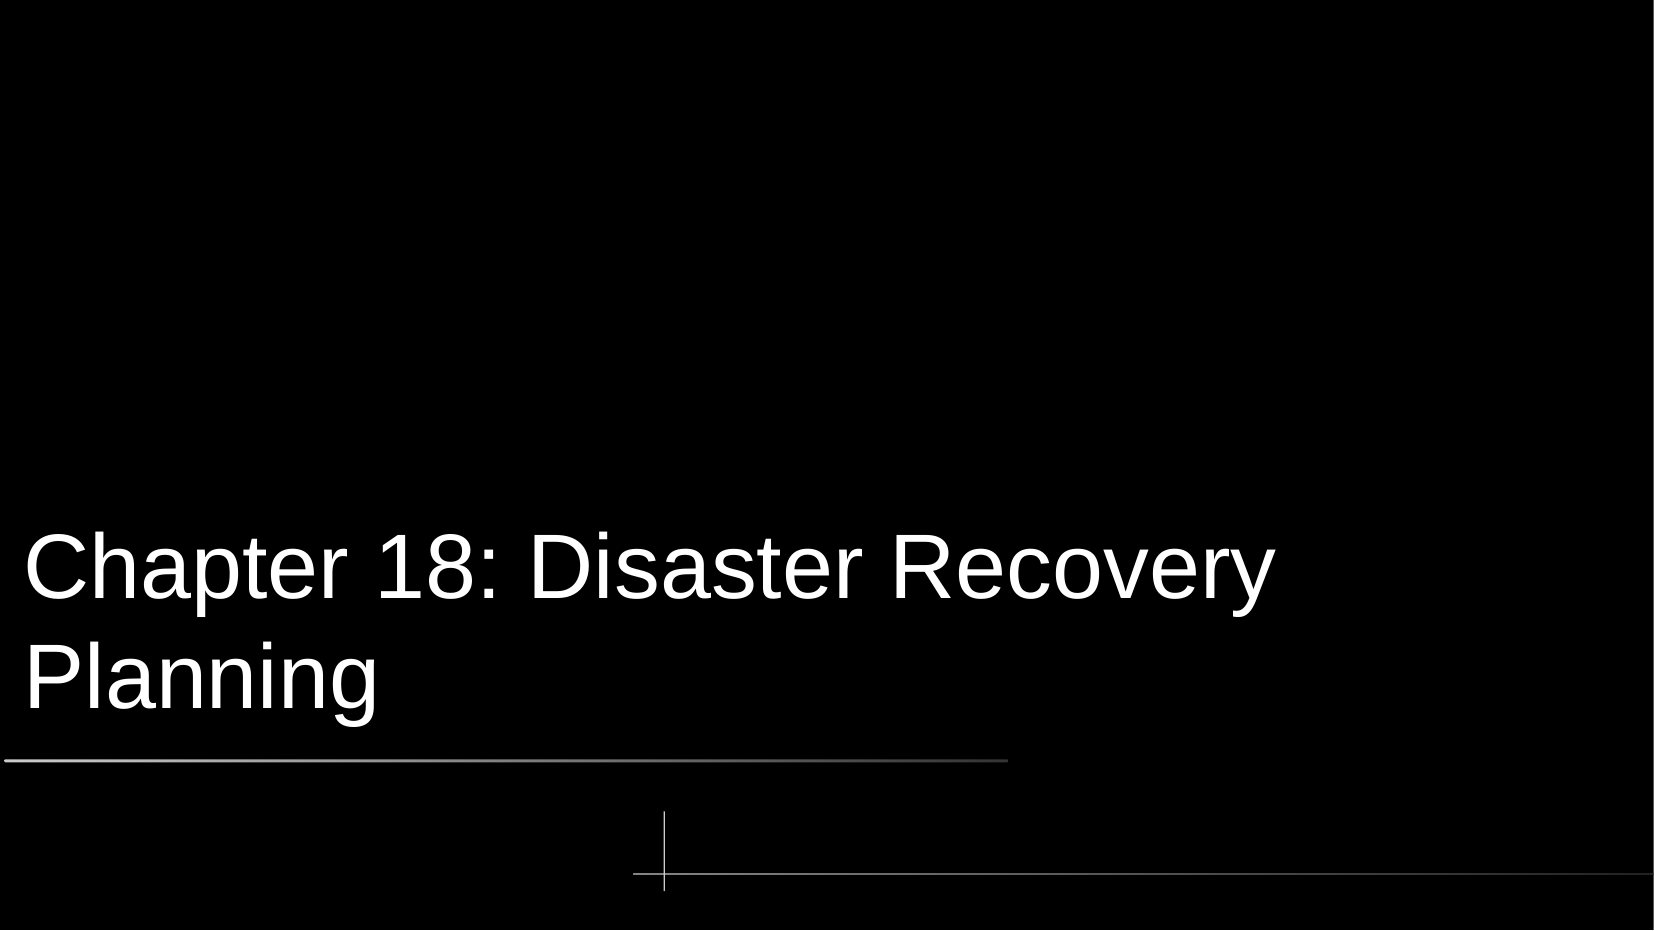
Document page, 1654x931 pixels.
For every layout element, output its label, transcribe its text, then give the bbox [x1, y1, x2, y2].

title Chapter 18: Disaster Recovery Planning [23, 505, 1501, 728]
